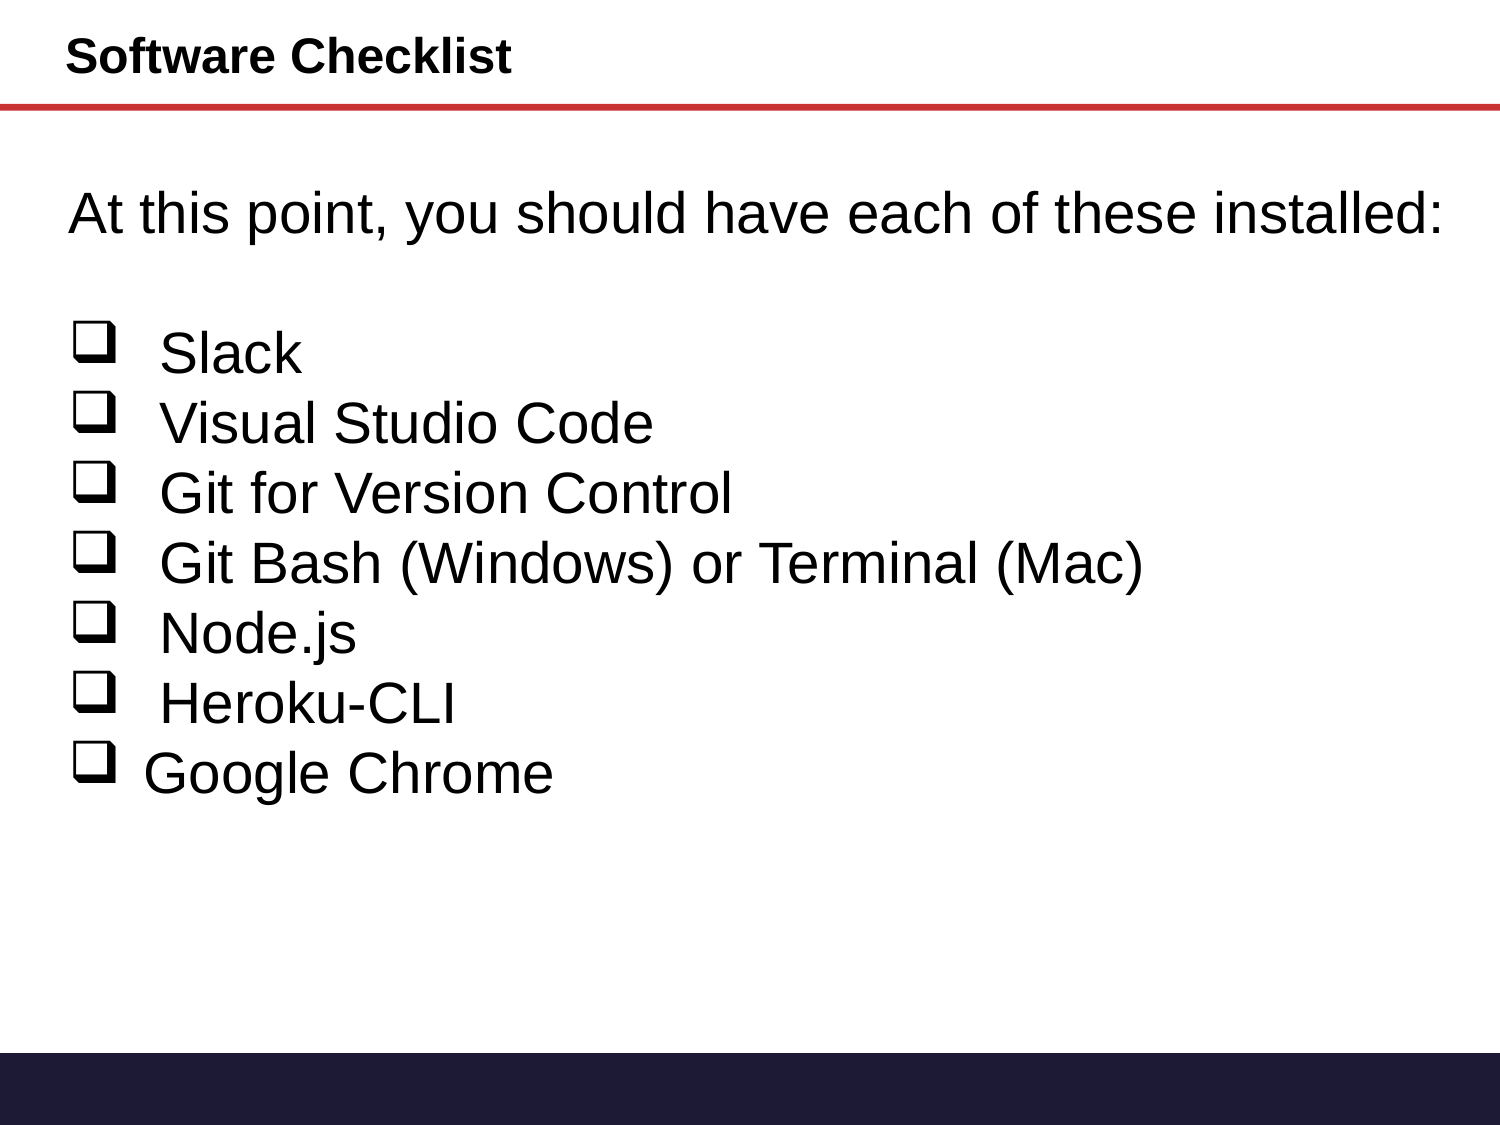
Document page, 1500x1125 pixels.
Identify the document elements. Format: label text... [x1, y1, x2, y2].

text_box At this point, you should have each of these installed: Slack Visual Studio Code Git for Version Control Git Bash (Windows) or Terminal (Mac) Node.js Heroku-CLI Google Chrome [16, 122, 1484, 1000]
title Software Checklist [50, 0, 948, 108]
